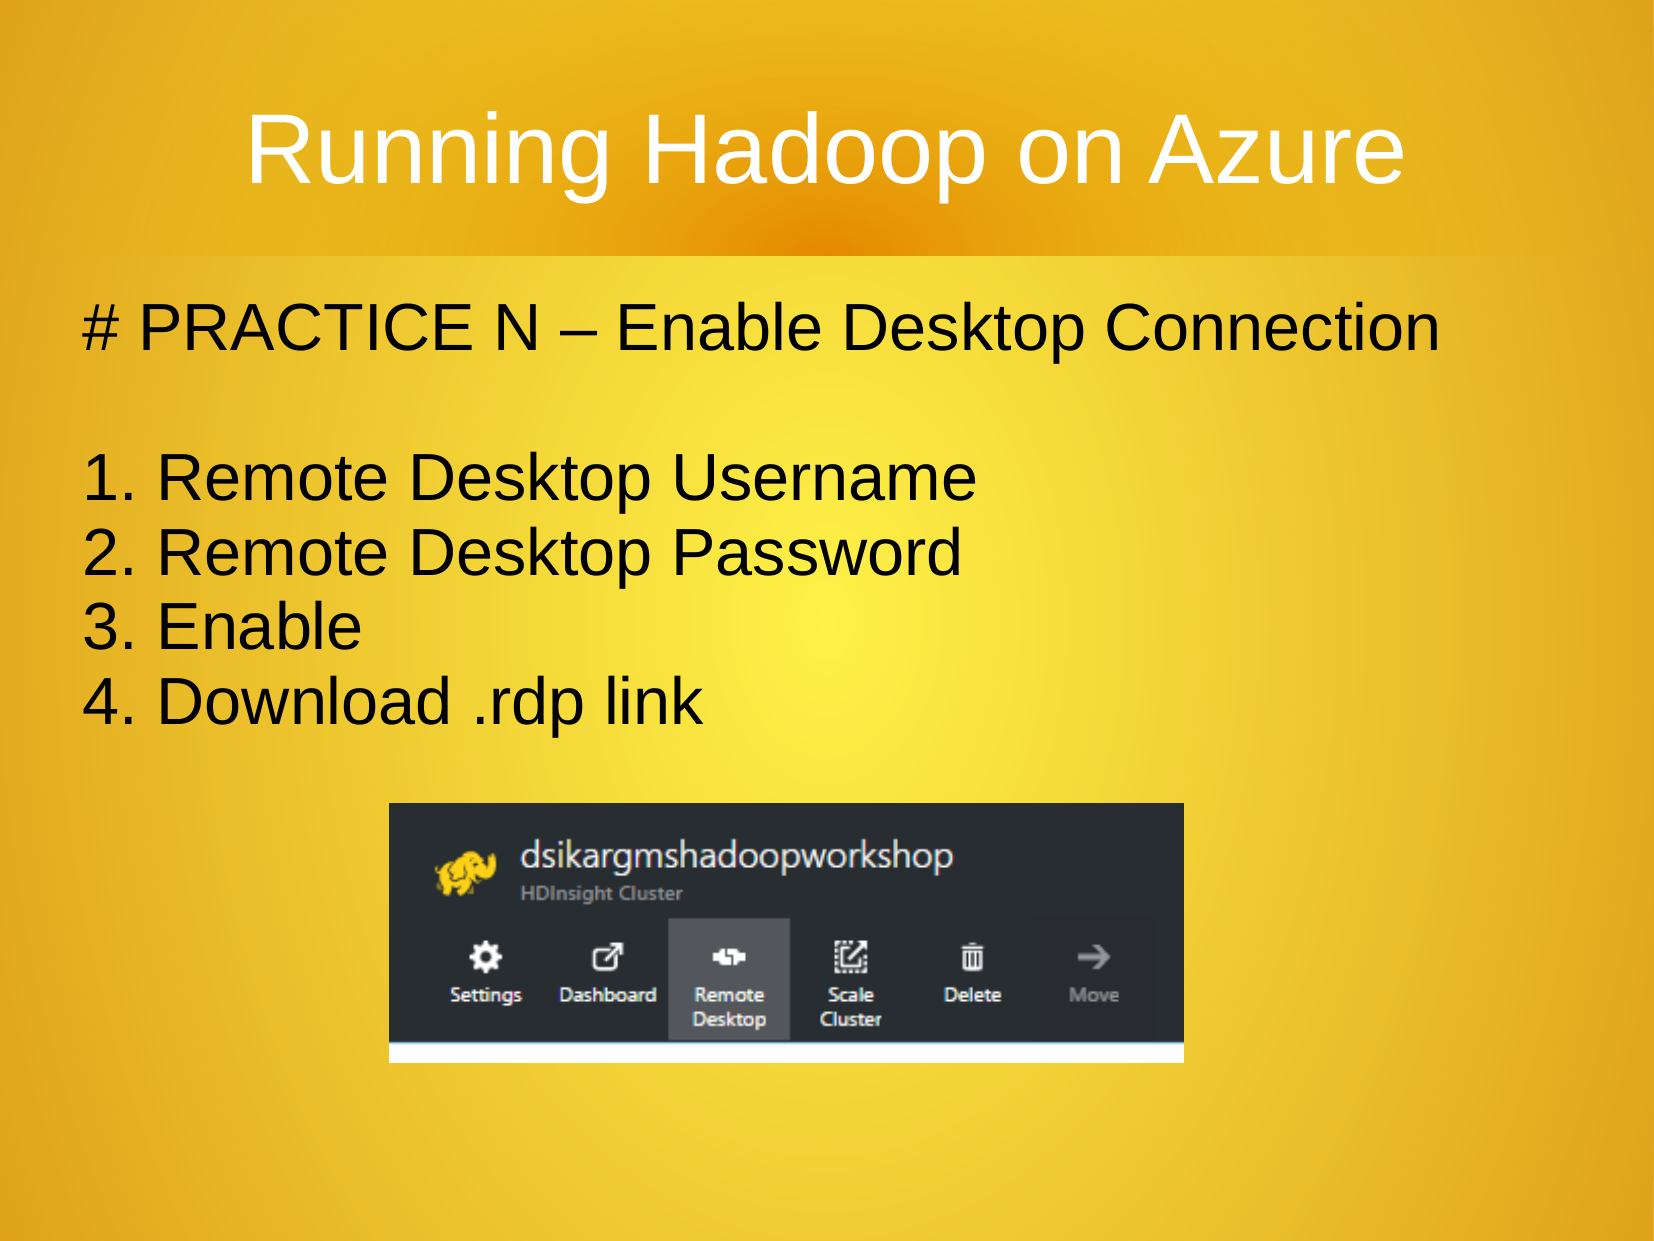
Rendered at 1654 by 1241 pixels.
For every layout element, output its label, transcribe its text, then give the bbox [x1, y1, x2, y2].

subtitle # PRACTICE N – Enable Desktop Connection 1. Remote Desktop Username 2. Remote Desktop Password 3. Enable 4. Download .rdp link [82, 290, 1571, 1241]
title Running Hadoop on Azure [82, 47, 1571, 252]
picture [389, 803, 1184, 1063]
